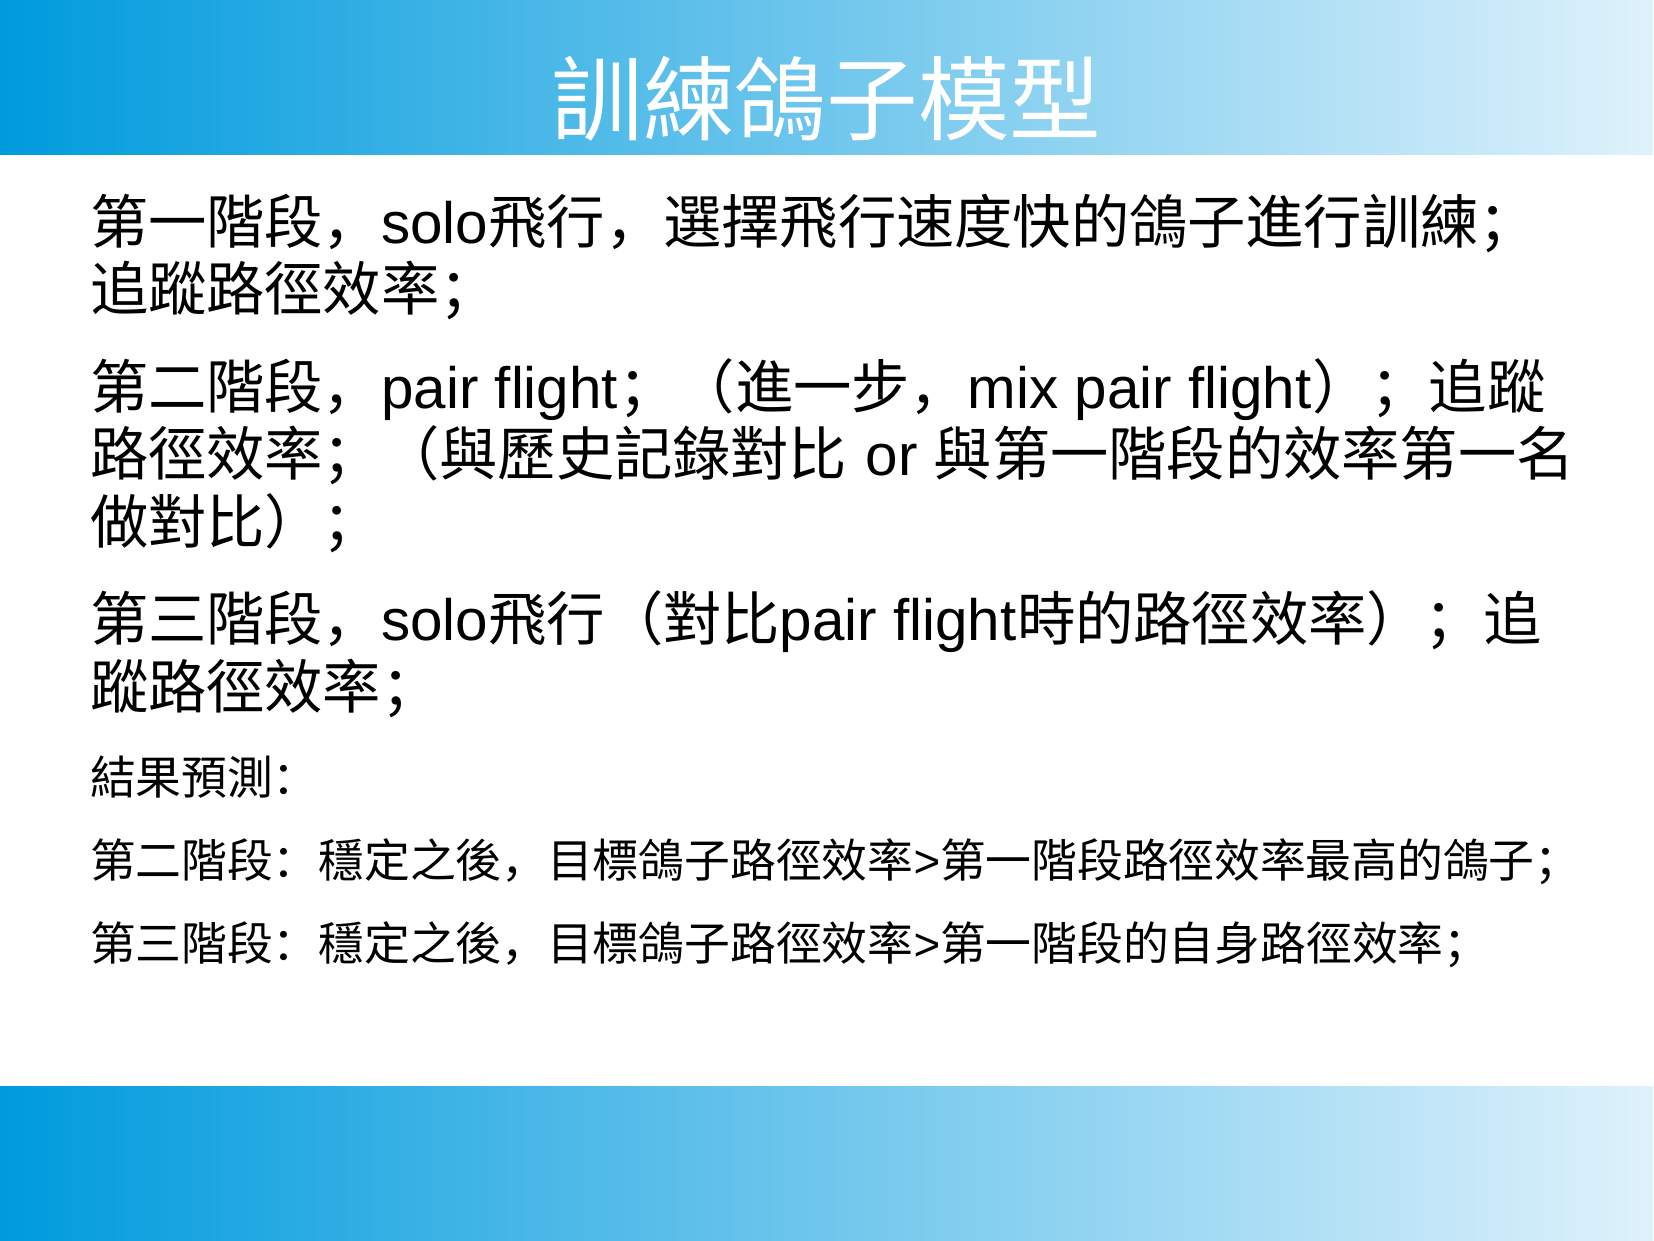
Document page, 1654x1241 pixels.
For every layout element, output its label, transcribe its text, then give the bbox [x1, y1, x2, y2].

list 第一階段，solo飛行，選擇飛行速度快的鴿子進行訓練；追蹤路徑效率； 第二階段，pair flight；（進一步，mix pair flight）；追蹤路徑效率；（與歷史記錄對比 or 與第一階段的效率第一名做對比）； 第三階段，solo飛行（對比pair flight時的路徑效率）；追蹤路徑效率； 結果預測： 第二階段：穩定之後，目標鴿子路徑效率>第一階段路徑效率最高的鴿子； 第三階段：穩定之後，目標鴿子路徑效率>第一階段的自身路徑效率； [90, 189, 1591, 1051]
title 訓練鴿子模型 [82, 48, 1571, 156]
